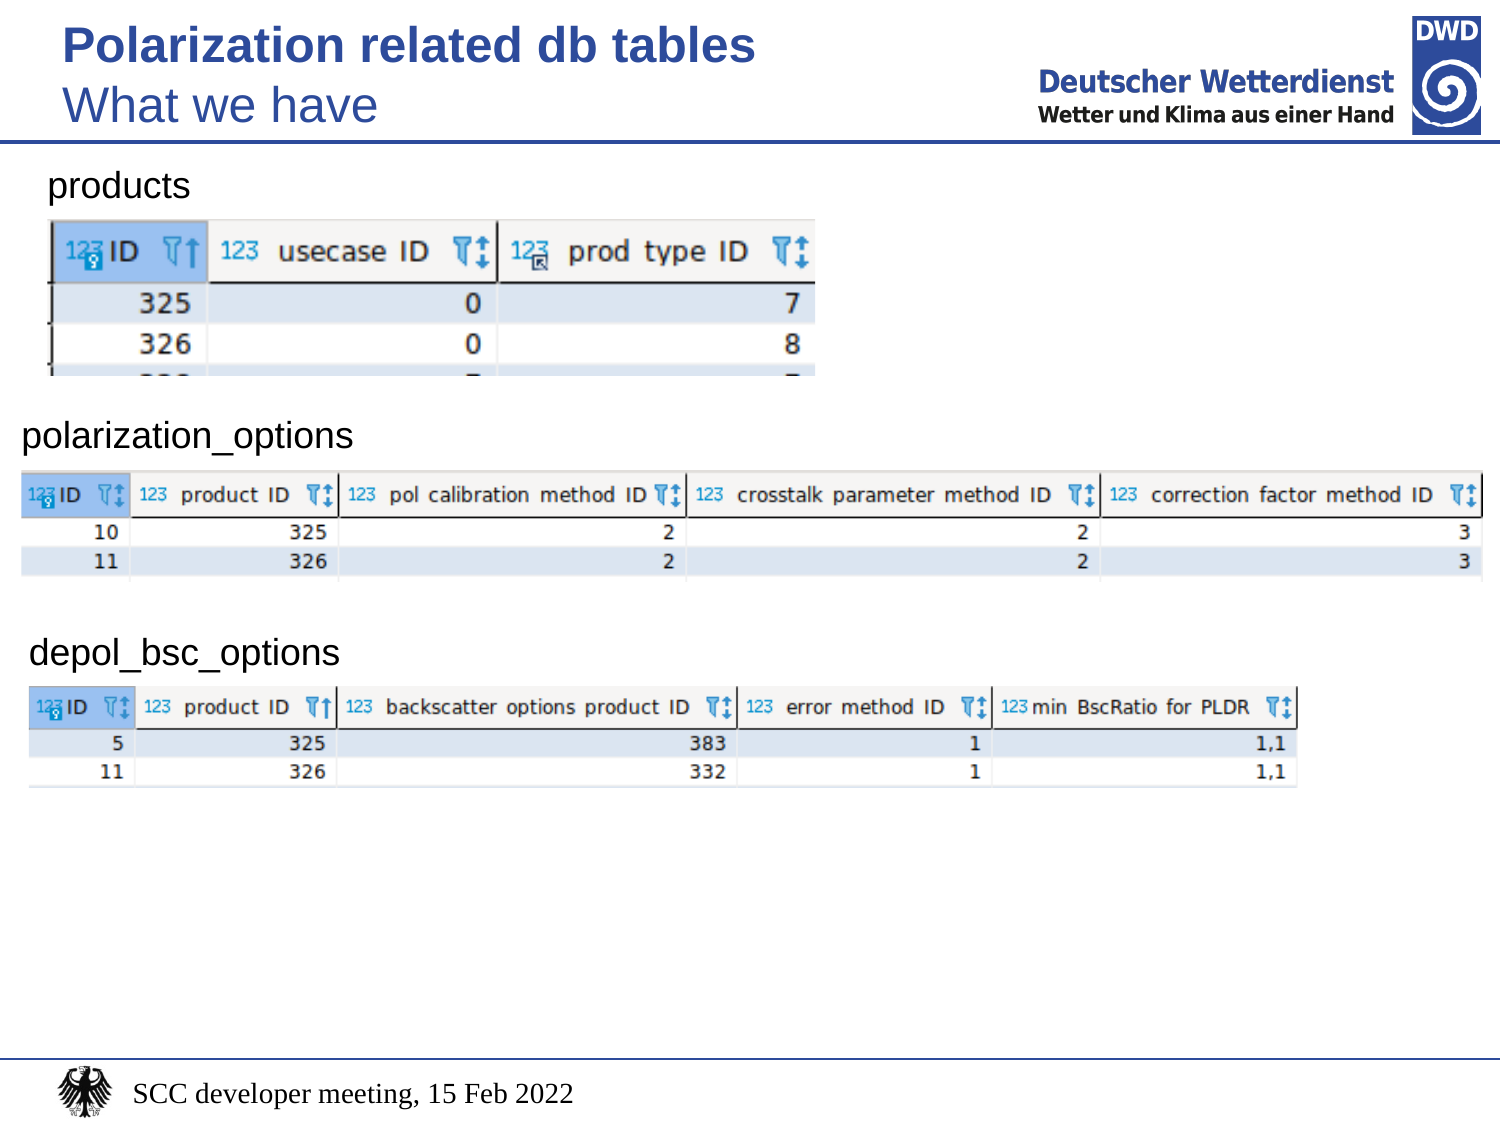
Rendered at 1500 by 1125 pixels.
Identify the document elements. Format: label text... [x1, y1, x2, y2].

picture [47, 219, 816, 376]
text_box Polarization related db tables What we have [47, 4, 1015, 141]
picture [1038, 16, 1481, 135]
picture [55, 1064, 114, 1119]
picture [28, 686, 1298, 788]
picture [21, 470, 1483, 582]
